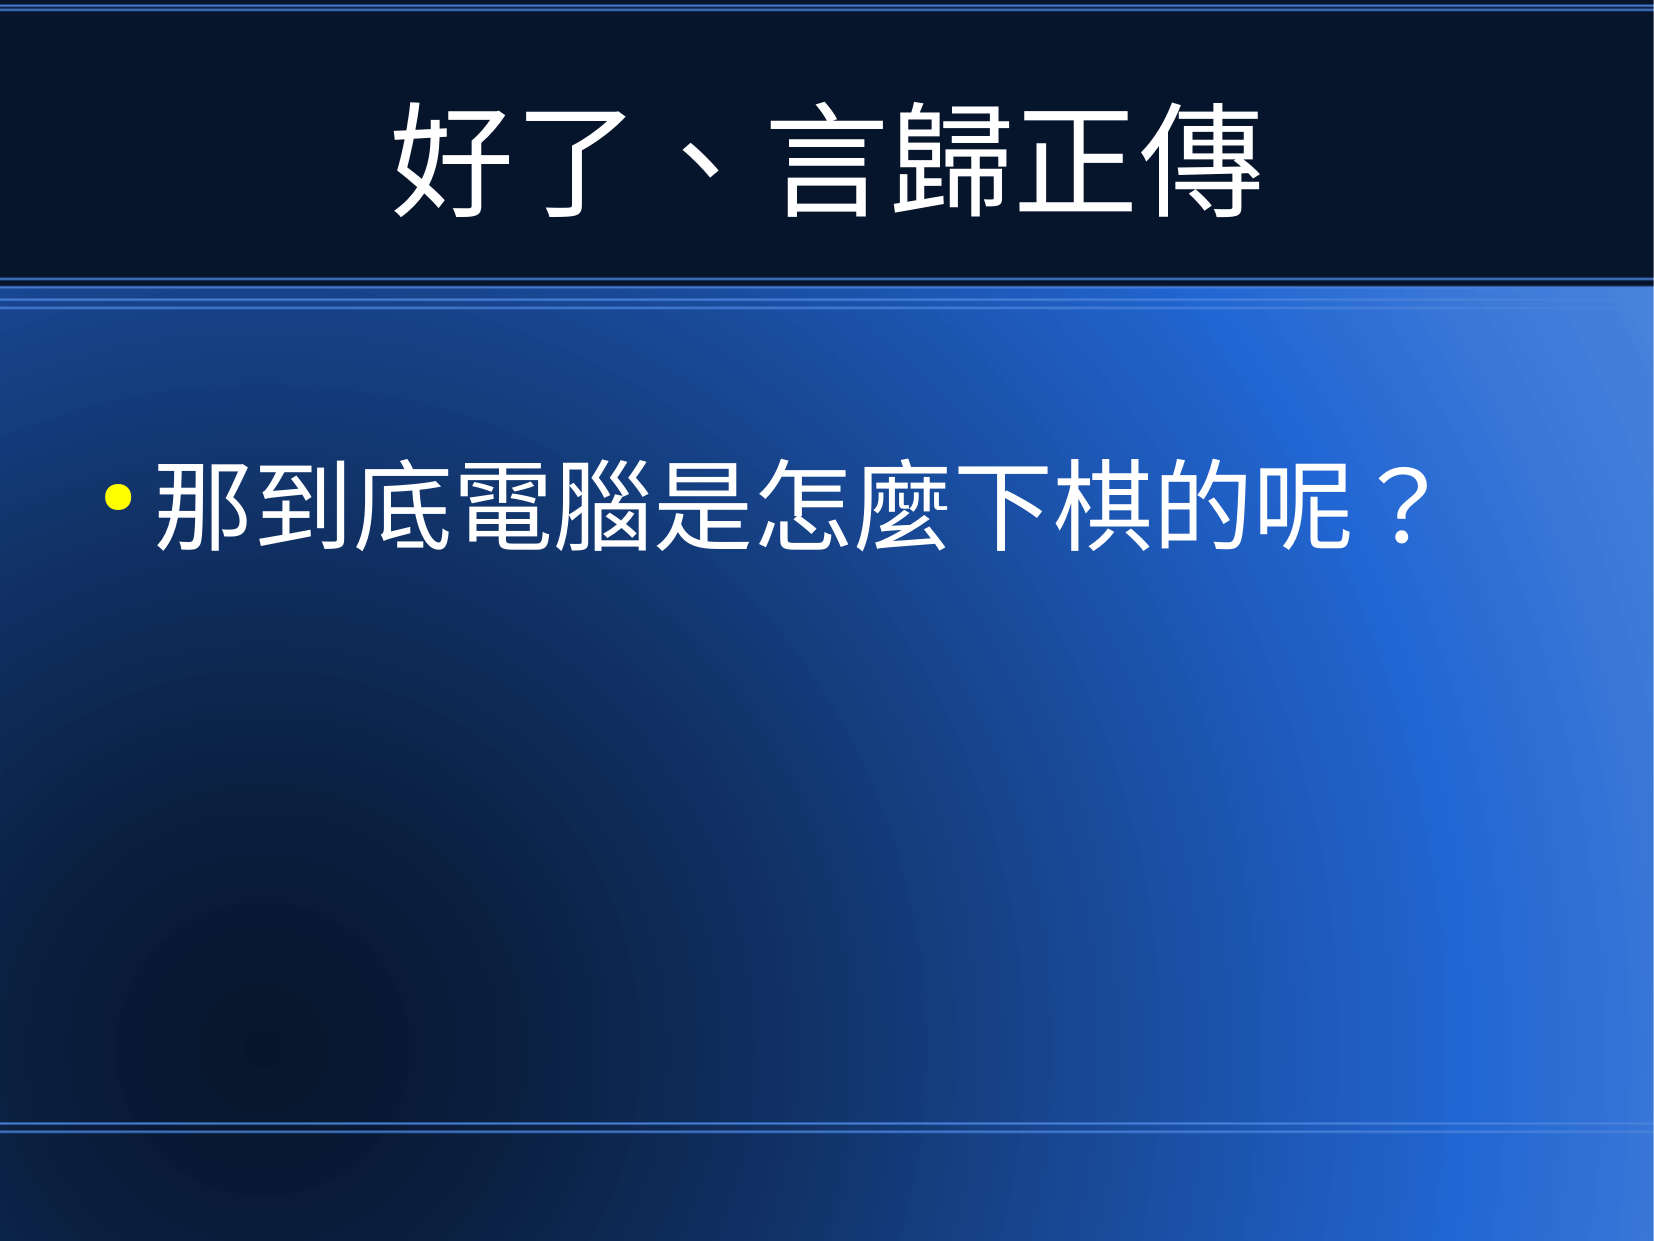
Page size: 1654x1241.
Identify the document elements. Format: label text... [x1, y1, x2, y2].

list 那到底電腦是怎麼下棋的呢？ [82, 355, 1571, 1241]
title 好了、言歸正傳 [82, 49, 1571, 257]
picture [0, 0, 1654, 1241]
